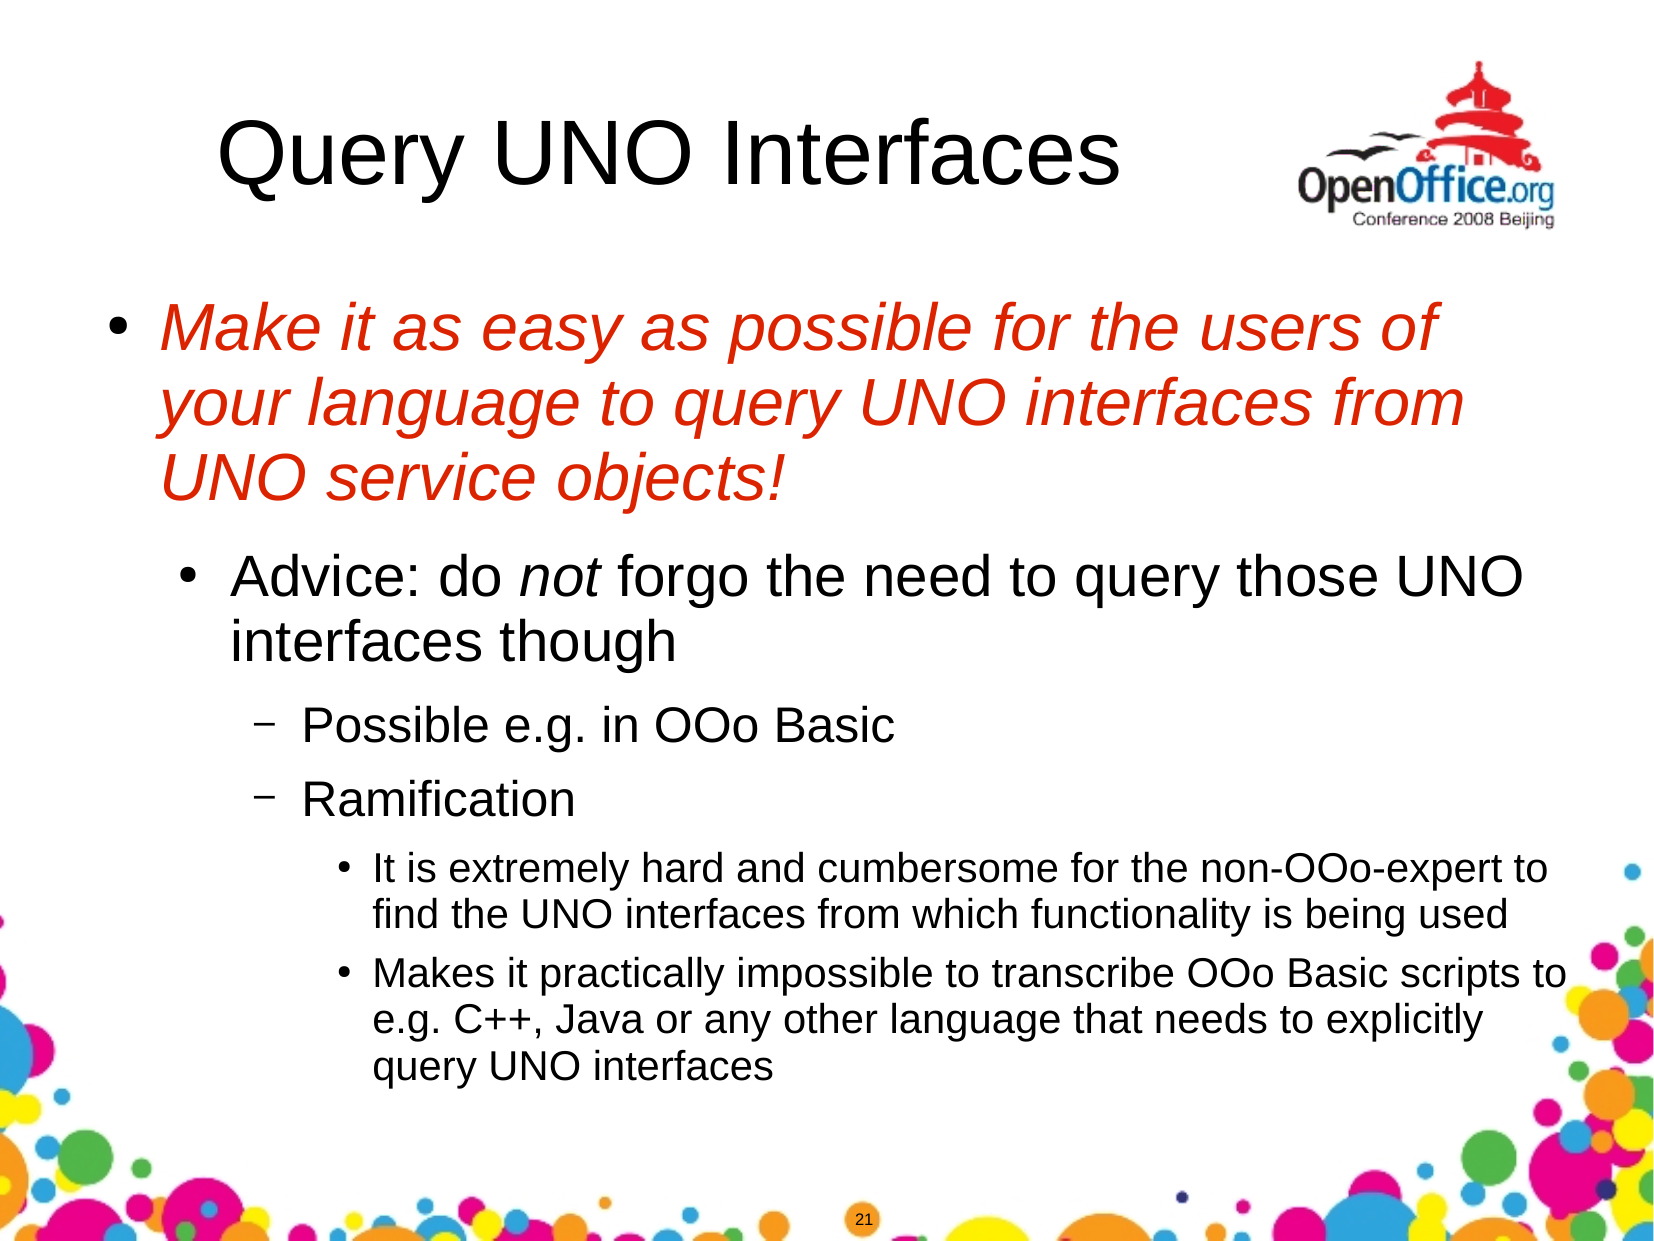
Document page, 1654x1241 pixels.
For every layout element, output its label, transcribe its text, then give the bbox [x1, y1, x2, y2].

picture [0, 810, 1654, 1241]
list Make it as easy as possible for the users of your language to query UNO interfaces from UNO service objects! Advice: do not forgo the need to query those UNO interfaces though Possible e.g. in OOo Basic Ramification It is extremely hard and cumbersome for the non-OOo-expert to find the UNO interfaces from which functionality is being used Makes it practically impossible to transcribe OOo Basic scripts to e.g. C++, Java or any other language that needs to explicitly query UNO interfaces [88, 290, 1577, 1094]
title Query UNO Interfaces [82, 56, 1258, 250]
picture [1285, 51, 1569, 250]
